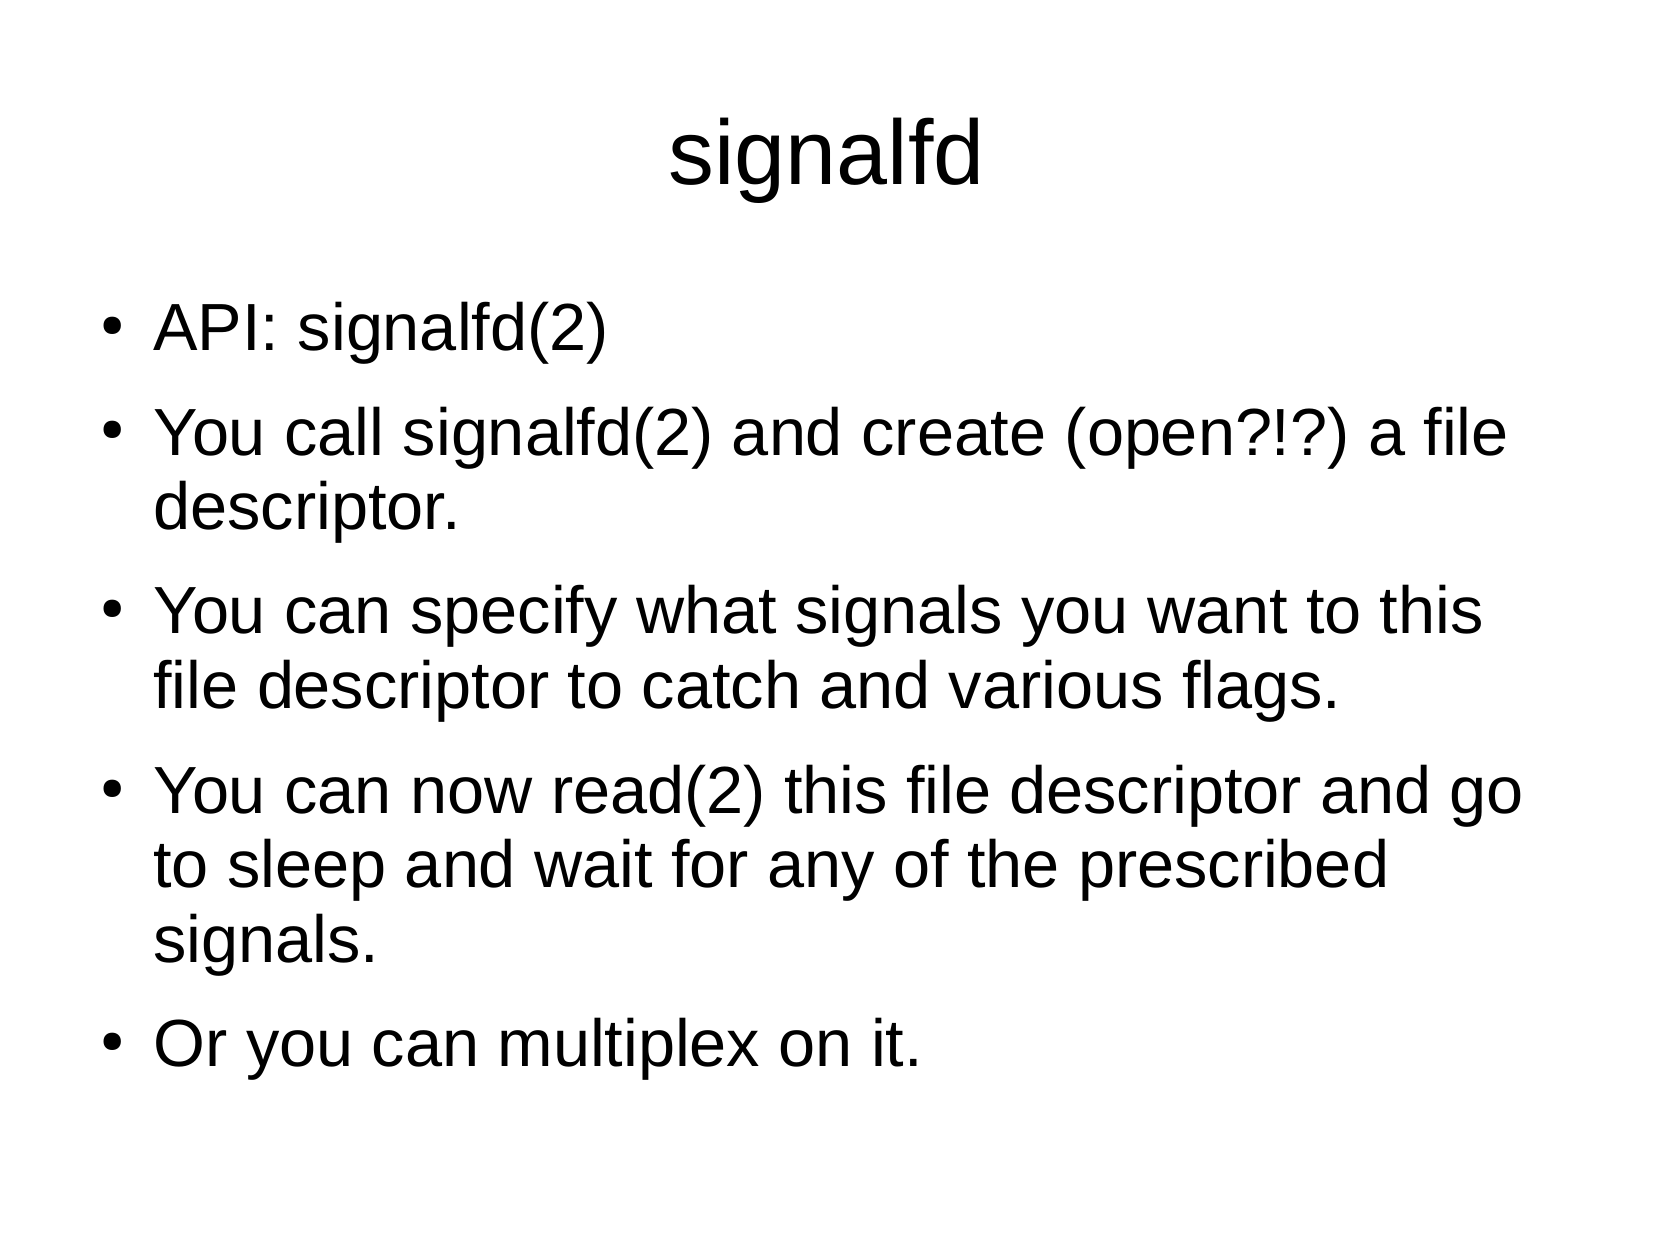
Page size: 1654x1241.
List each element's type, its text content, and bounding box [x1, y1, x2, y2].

title signalfd [82, 49, 1571, 257]
list API: signalfd(2) You call signalfd(2) and create (open?!?) a file descriptor. You can specify what signals you want to this file descriptor to catch and various flags. You can now read(2) this file descriptor and go to sleep and wait for any of the prescribed signals. Or you can multiplex on it. [82, 290, 1571, 1109]
